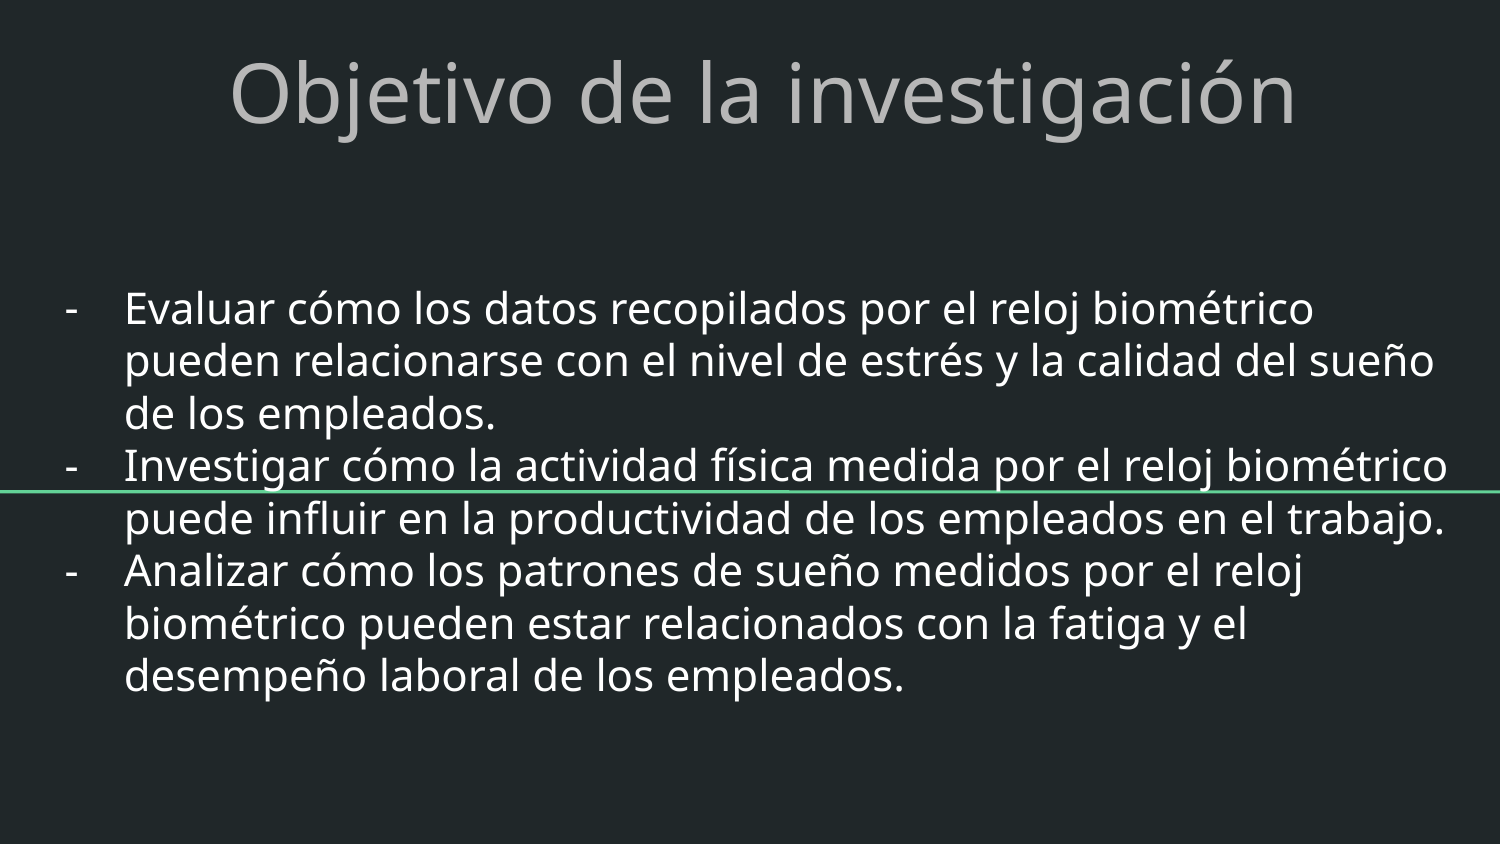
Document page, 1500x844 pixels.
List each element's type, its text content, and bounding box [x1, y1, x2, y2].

text_box Evaluar cómo los datos recopilados por el reloj biométrico pueden relacionarse con el nivel de estrés y la calidad del sueño de los empleados. Investigar cómo la actividad física medida por el reloj biométrico puede influir en la productividad de los empleados en el trabajo. Analizar cómo los patrones de sueño medidos por el reloj biométrico pueden estar relacionados con la fatiga y el desempeño laboral de los empleados. [33, 265, 1467, 716]
title Objetivo de la investigación [97, 26, 1431, 156]
